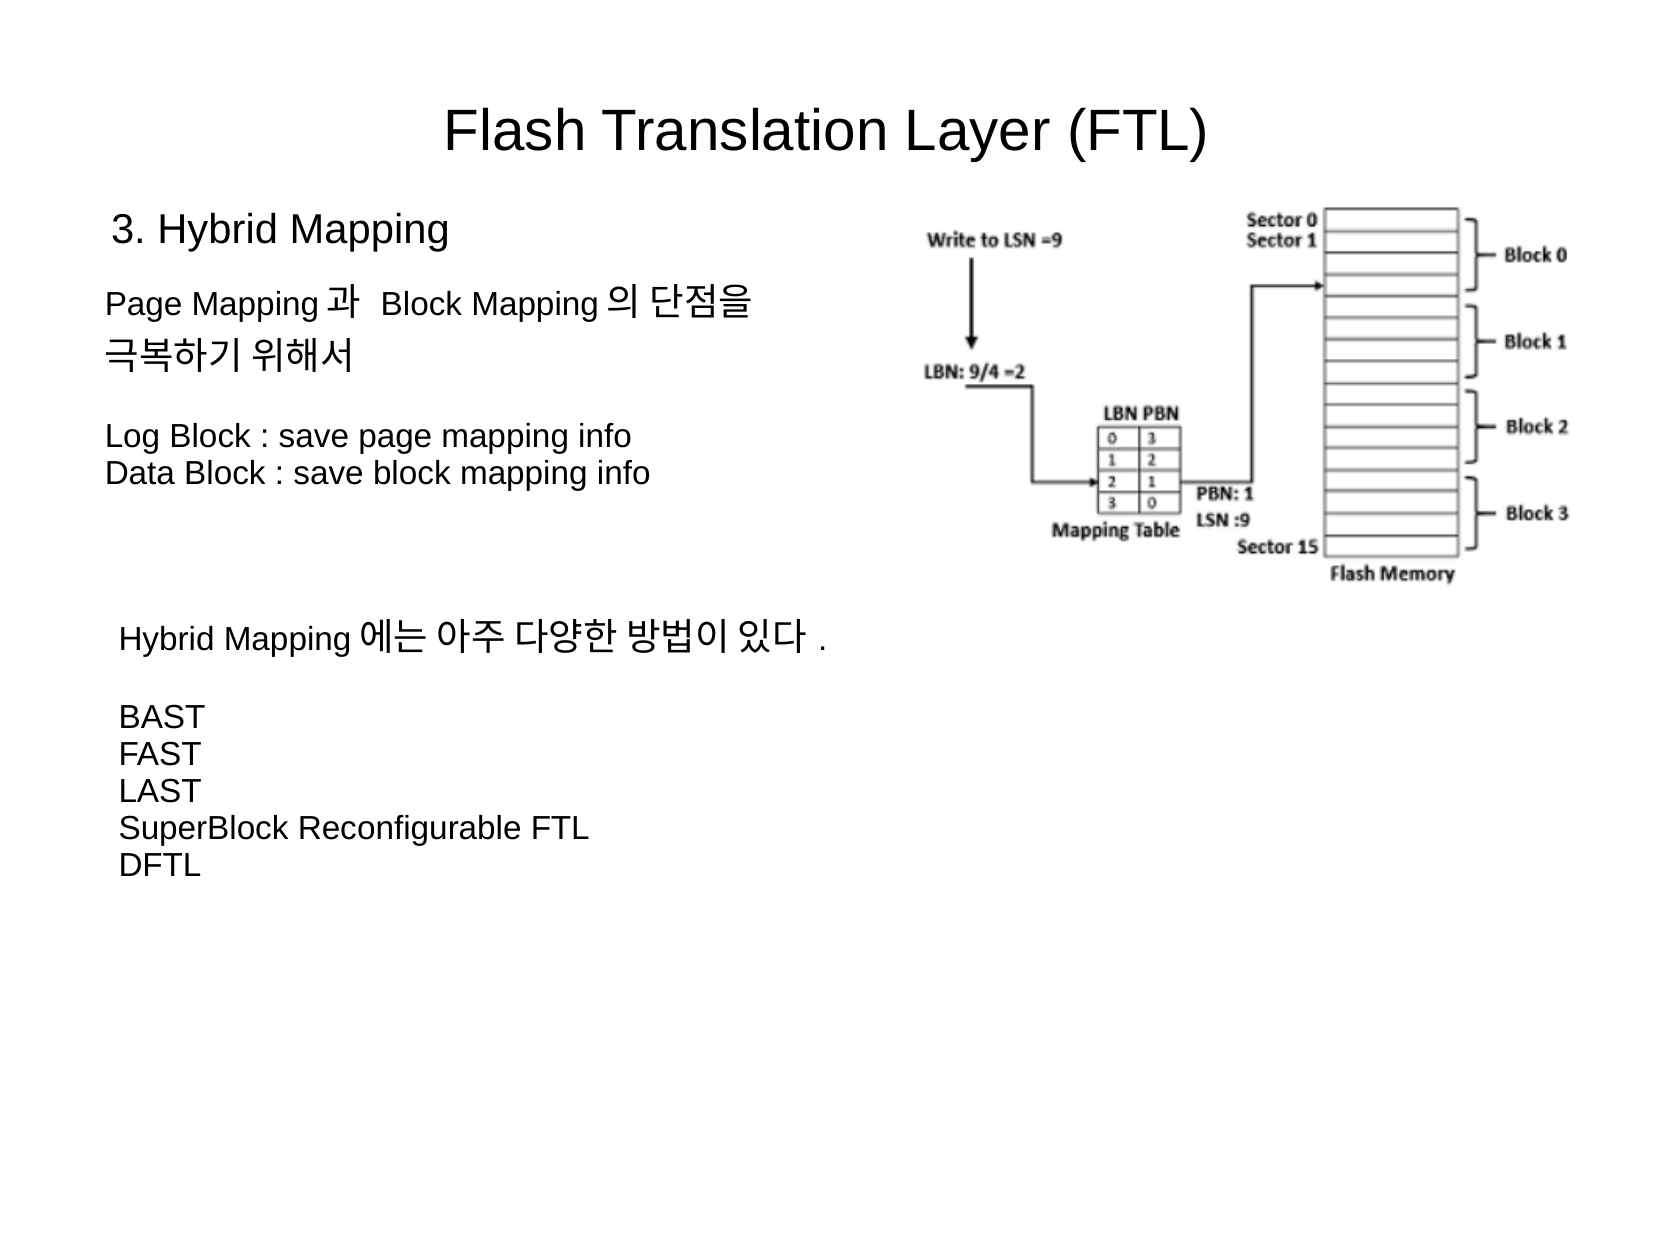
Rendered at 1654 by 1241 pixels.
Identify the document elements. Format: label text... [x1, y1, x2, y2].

text_box Page Mapping과 Block Mapping의 단점을 극복하기 위해서 Log Block : save page mapping info Data Block : save block mapping info [90, 264, 777, 539]
picture [900, 204, 1591, 595]
text_box Hybrid Mapping에는 아주 다양한 방법이 있다. BAST FAST LAST SuperBlock Reconfigurable FTL DFTL [103, 600, 852, 1041]
text_box 3. Hybrid Mapping [96, 198, 466, 260]
text_box Flash Translation Layer (FTL) [429, 90, 1225, 170]
